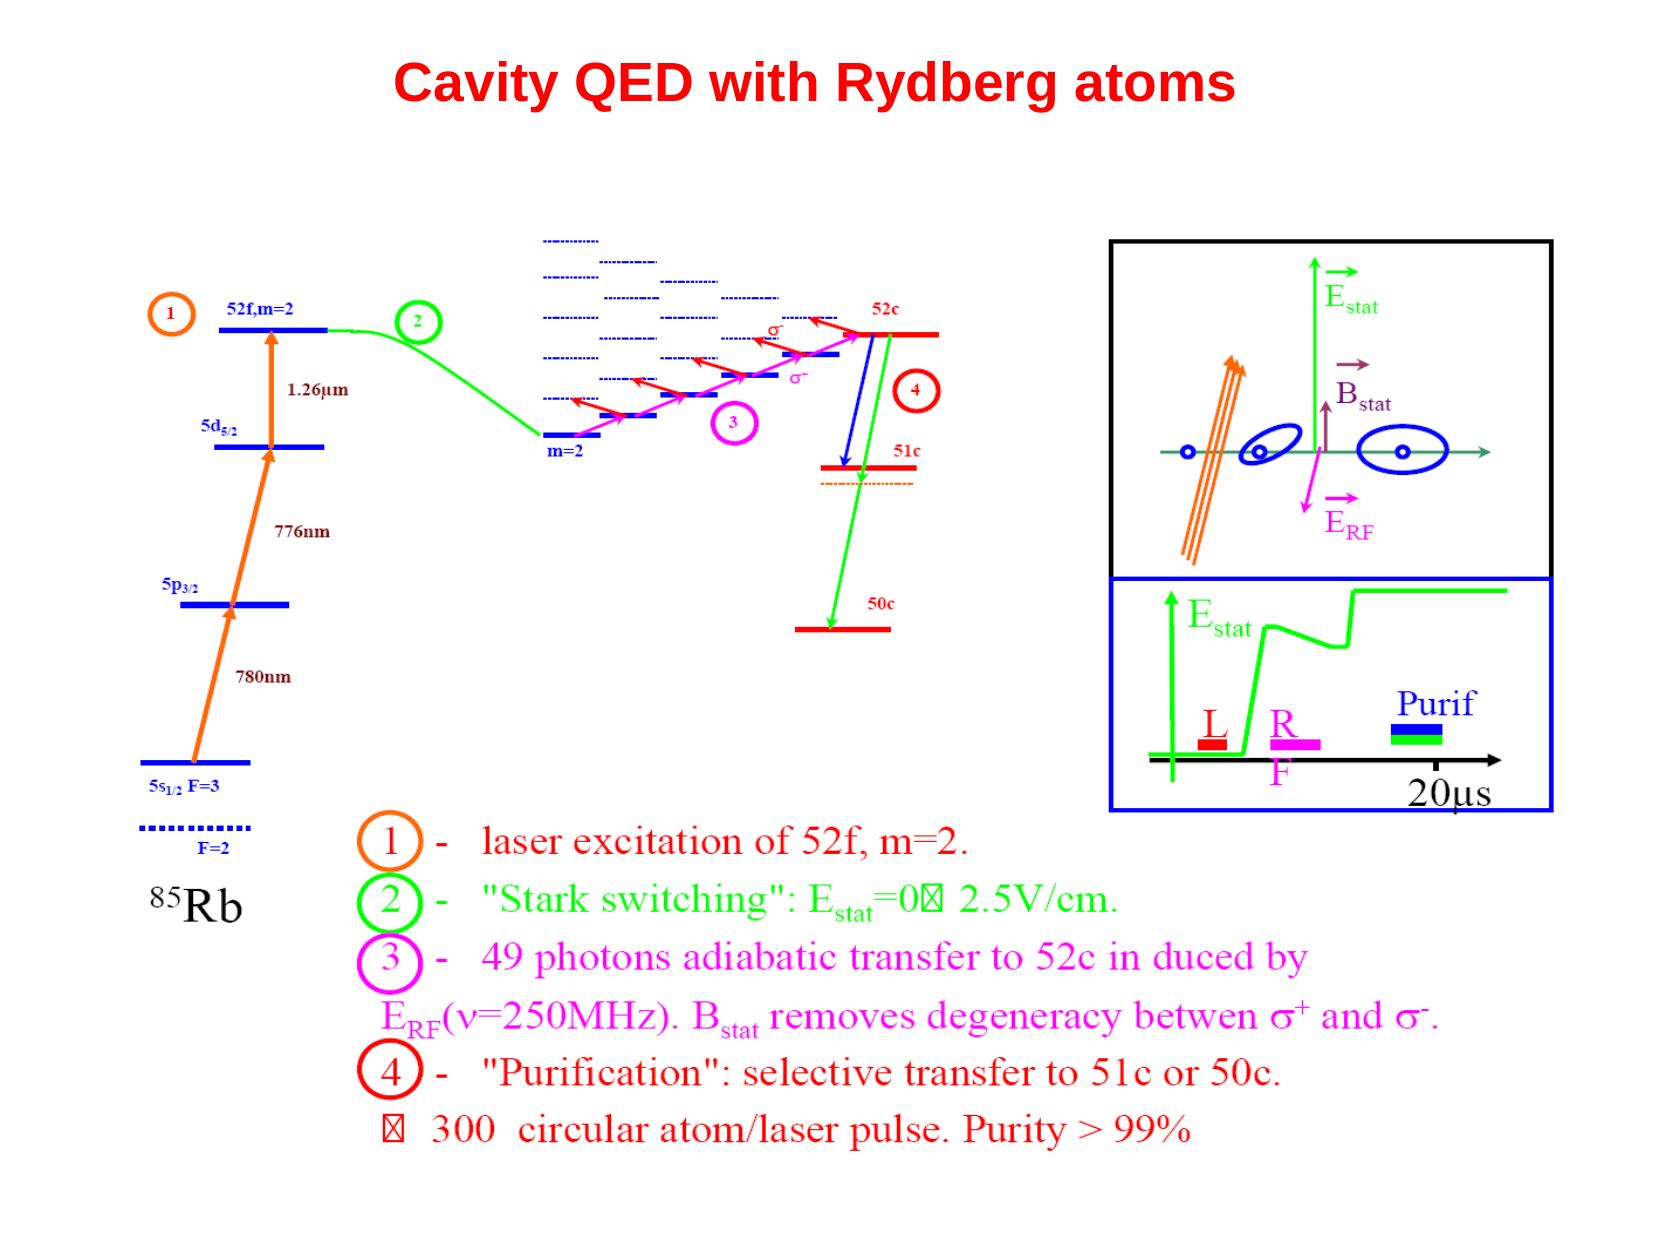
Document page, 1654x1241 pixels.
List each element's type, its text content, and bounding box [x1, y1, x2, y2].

picture [75, 224, 1576, 1163]
text_box Cavity QED with Rydberg atoms [378, 43, 1254, 122]
